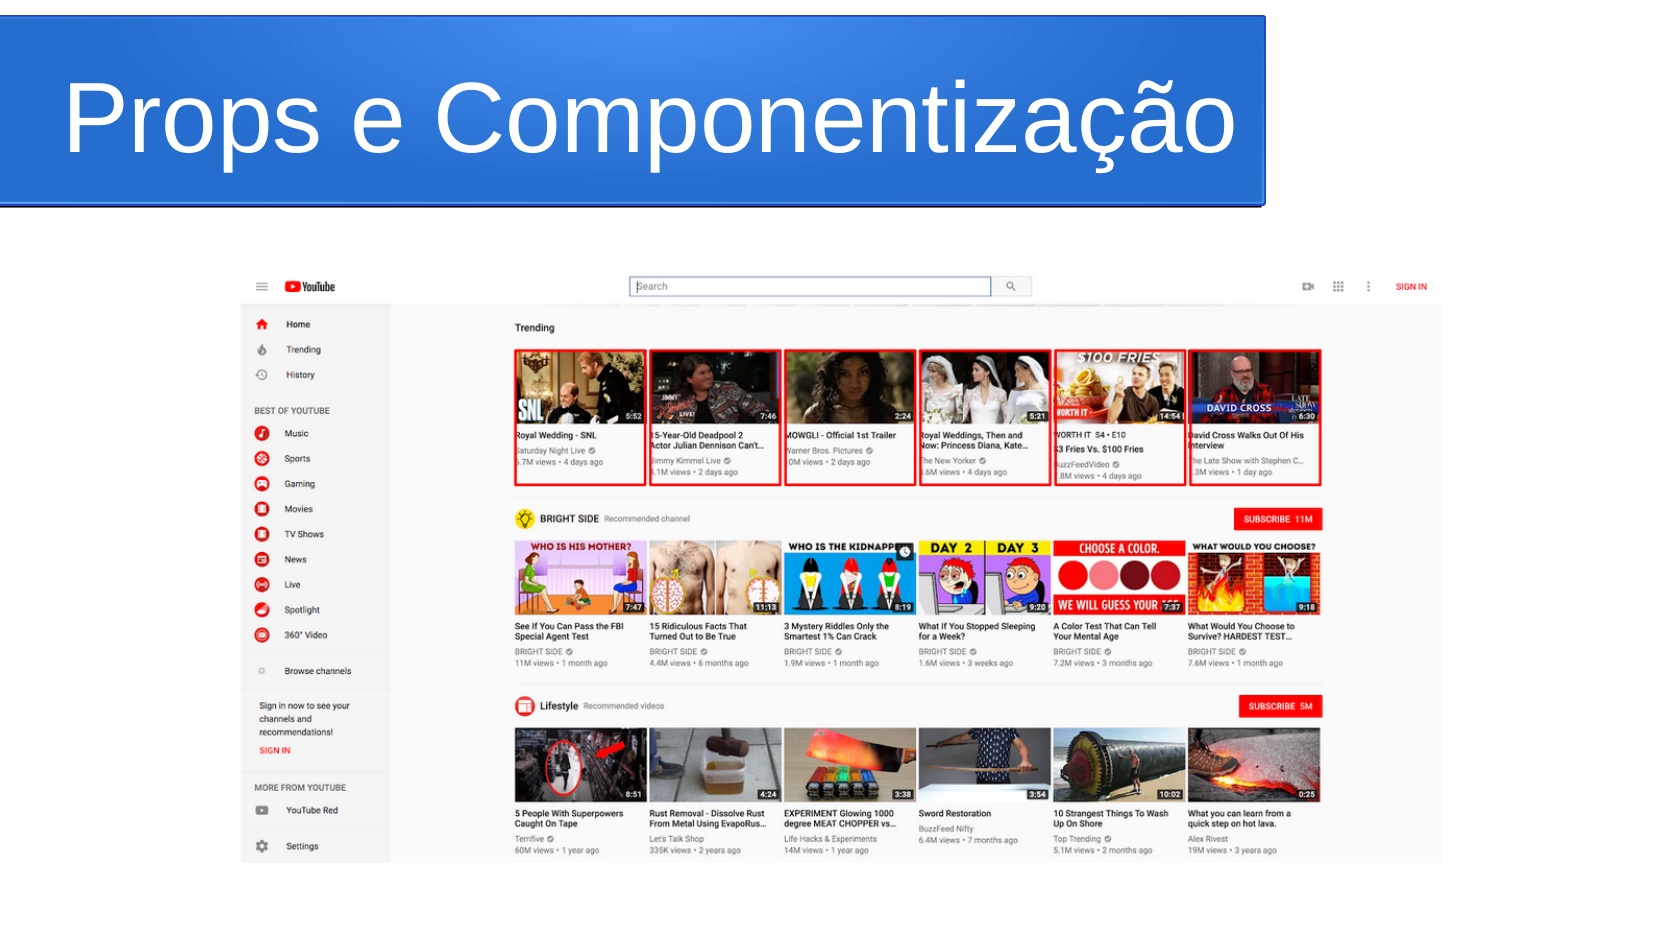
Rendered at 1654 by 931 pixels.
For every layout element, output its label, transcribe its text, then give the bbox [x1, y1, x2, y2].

text_box Props e Componentização [47, 44, 1258, 180]
picture [0, 13, 1269, 211]
picture [226, 219, 1453, 863]
